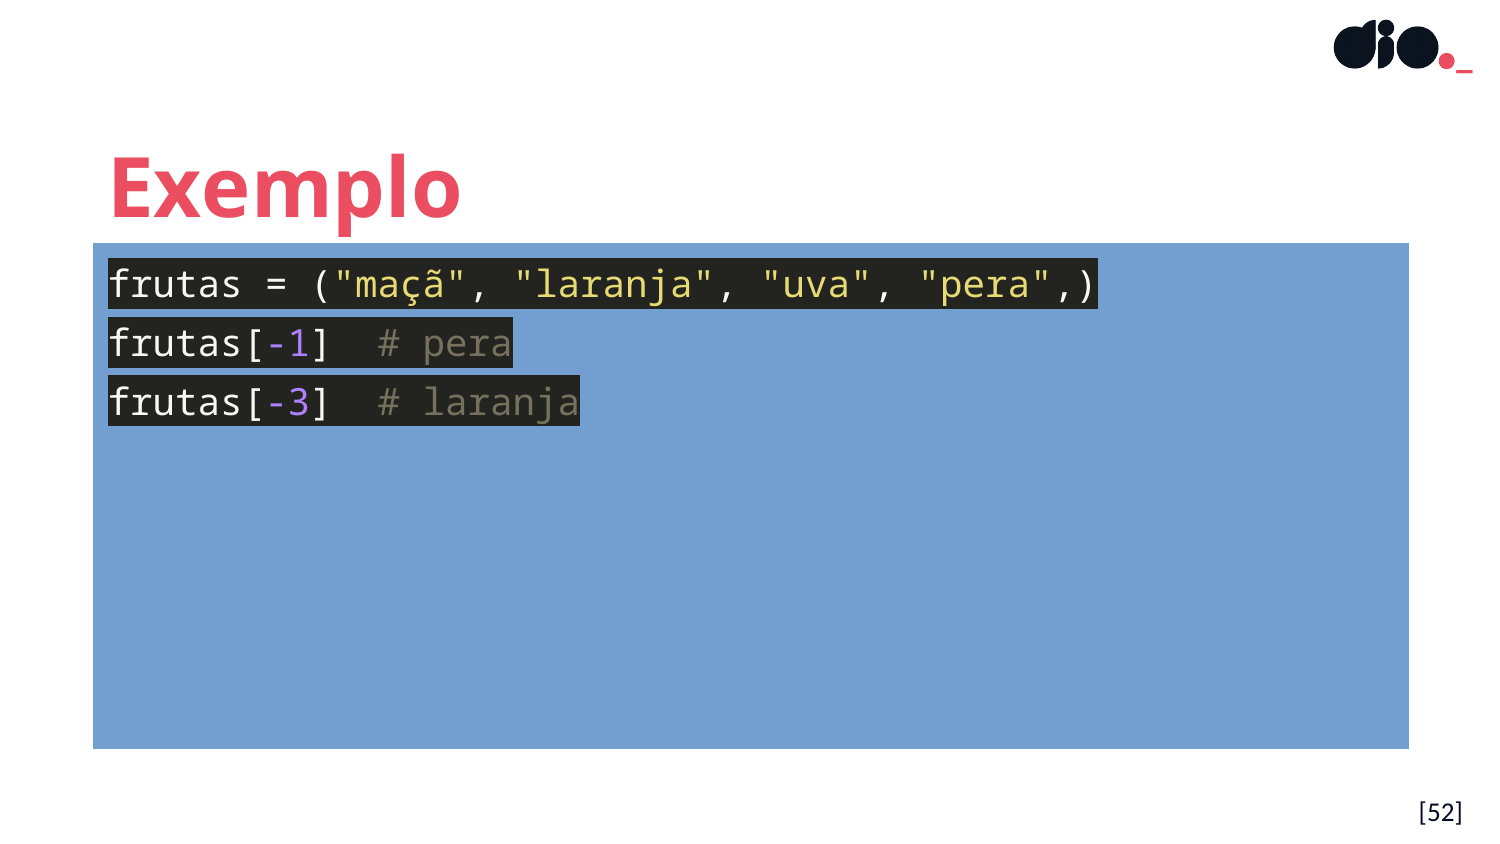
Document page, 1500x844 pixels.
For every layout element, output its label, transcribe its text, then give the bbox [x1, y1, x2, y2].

table_header frutas = ("maçã", "laranja", "uva", "pera",) frutas[-1] # pera frutas[-3] # laranja [93, 243, 1409, 749]
text_box [] [1403, 779, 1494, 844]
text_box Exemplo [92, 104, 1408, 243]
